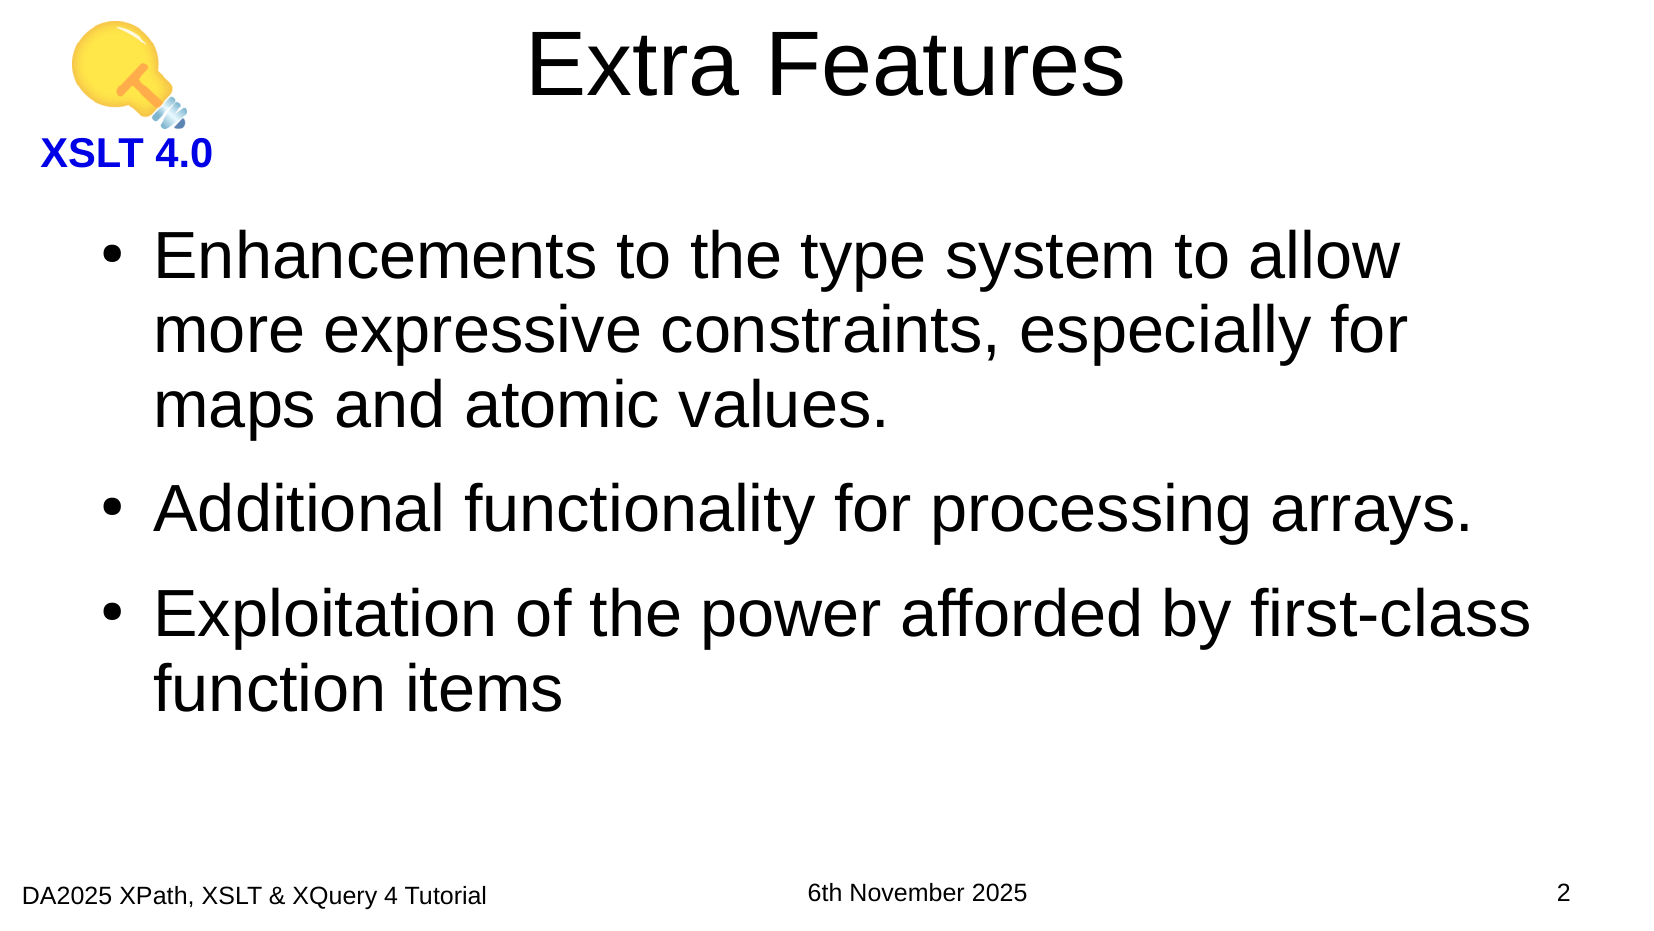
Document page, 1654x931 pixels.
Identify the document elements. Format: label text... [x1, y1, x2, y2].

picture [72, 21, 82, 129]
list Enhancements to the type system to allow more expressive constraints, especially for maps and atomic values. Additional functionality for processing arrays. Exploitation of the power afforded by first-class function items [82, 217, 1571, 758]
title Extra Features [82, 12, 1571, 217]
